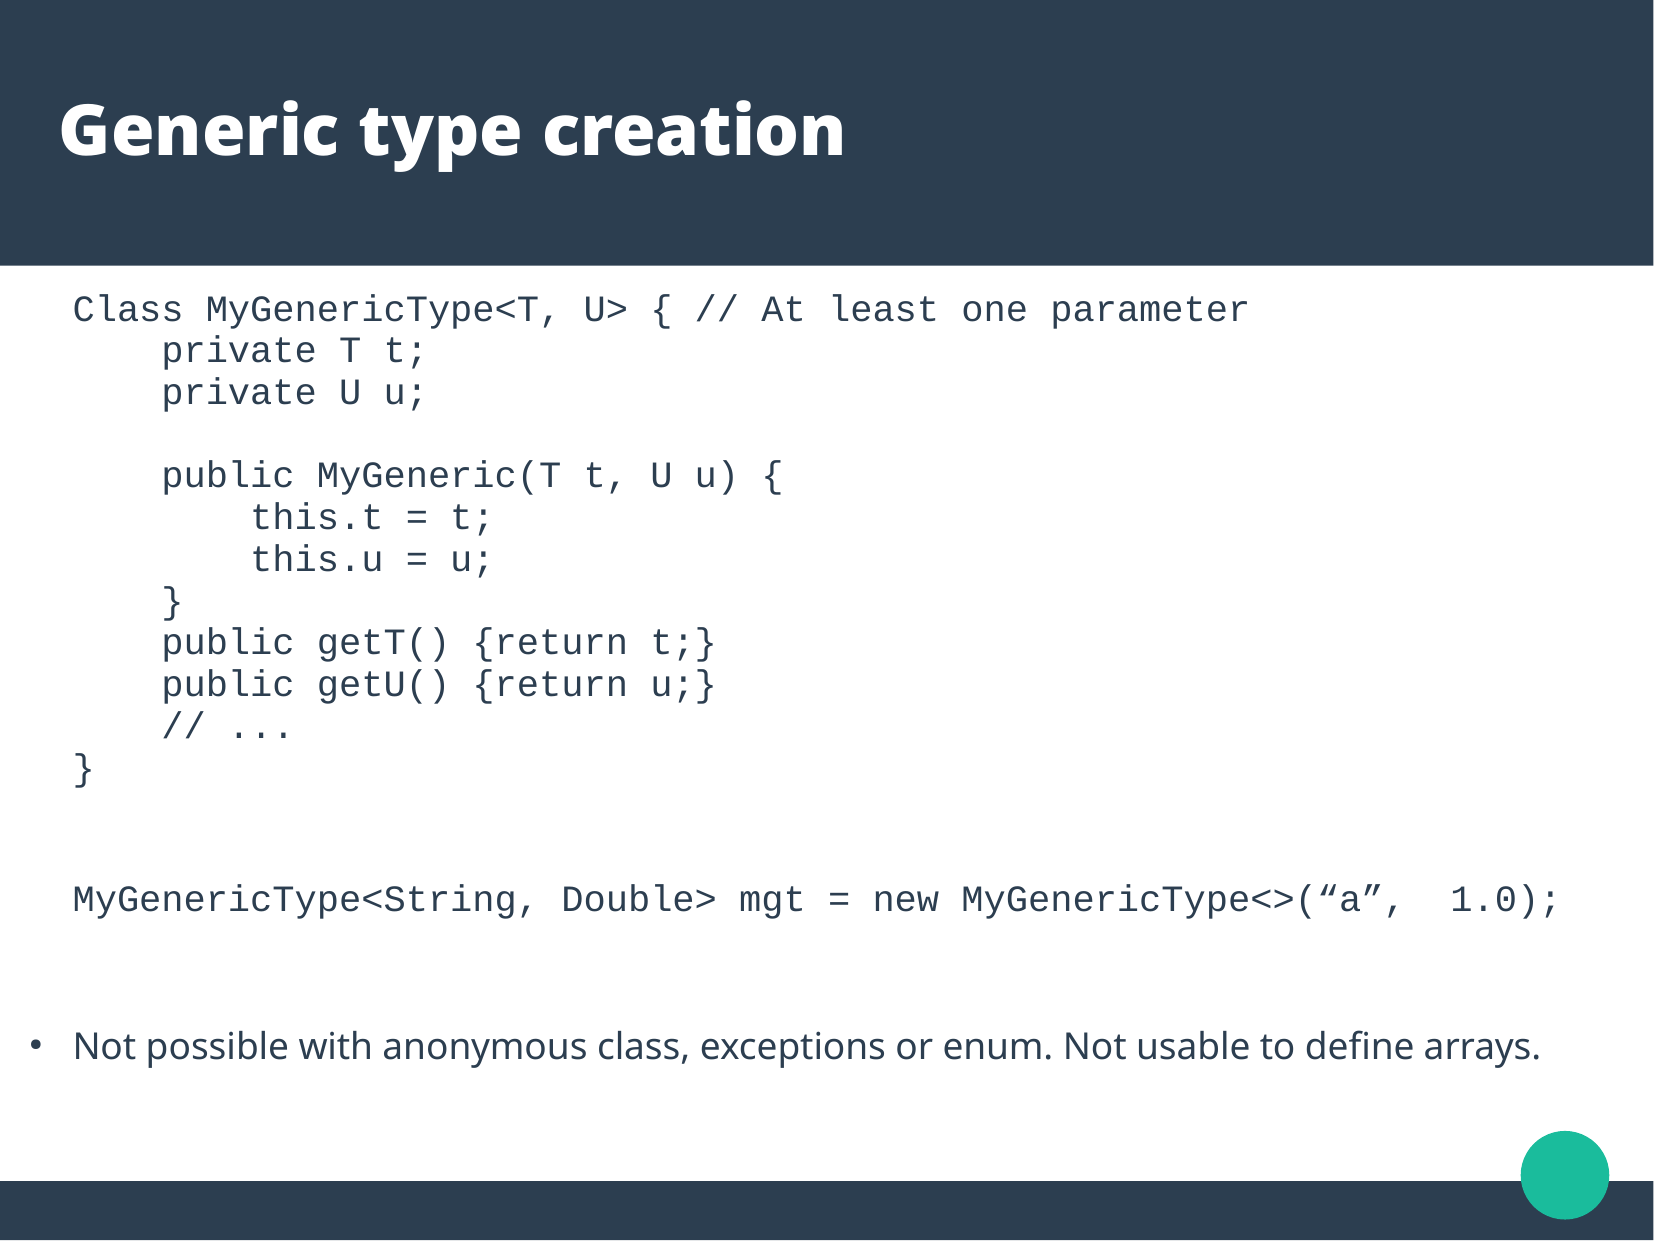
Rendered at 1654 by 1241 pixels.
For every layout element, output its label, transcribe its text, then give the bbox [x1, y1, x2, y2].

list Class MyGenericType<T, U> { // At least one parameter private T t; private U u; public MyGeneric(T t, U u) { this.t = t; this.u = u; } public getT() {return t;} public getU() {return u;} // ... } MyGenericType<String, Double> mgt = new MyGenericType<>(“a”, 1.0); Not possible with anonymous class, exceptions or enum. Not usable to define arrays. [15, 290, 1621, 1081]
title Generic type creation [59, 49, 1595, 207]
